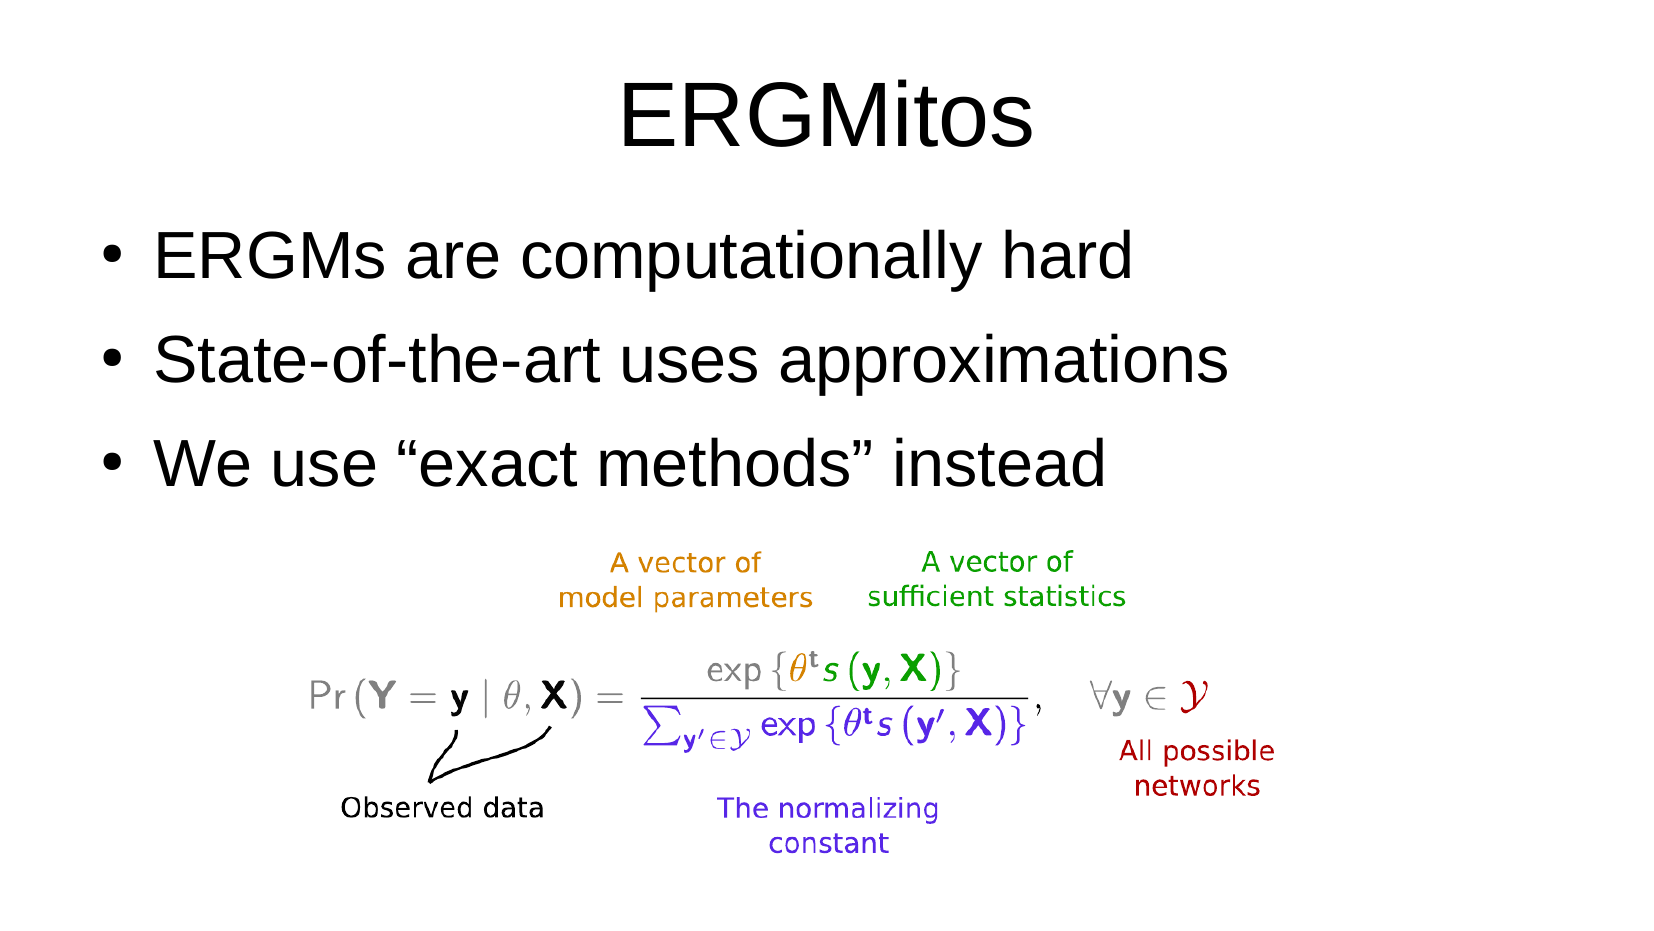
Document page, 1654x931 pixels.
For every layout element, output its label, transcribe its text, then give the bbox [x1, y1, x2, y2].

title ERGMitos [82, 37, 1571, 193]
list ERGMs are computationally hard State-of-the-art uses approximations We use “exact methods” instead [82, 217, 1571, 758]
picture [285, 524, 1289, 876]
